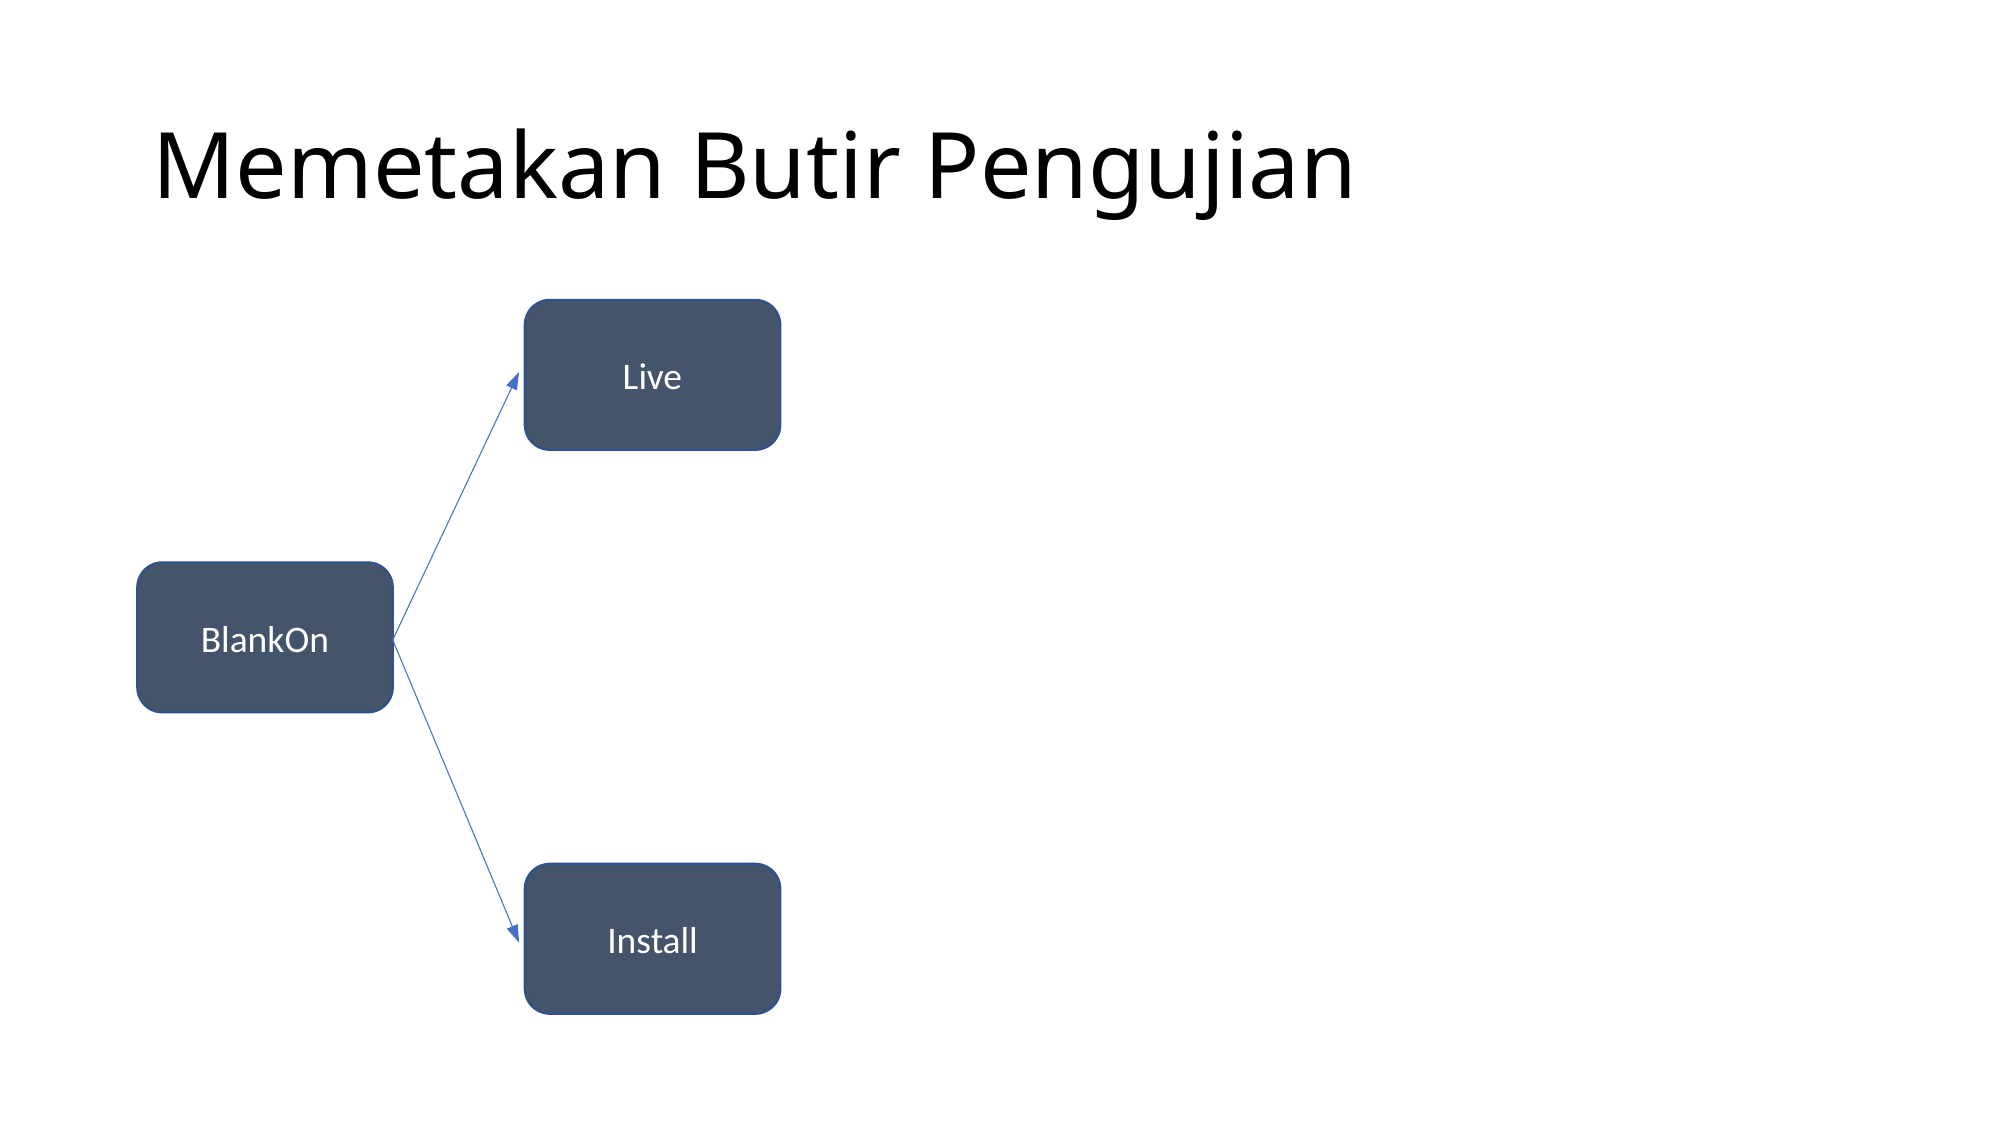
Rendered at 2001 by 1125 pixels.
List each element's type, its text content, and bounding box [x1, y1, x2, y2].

text_box BlankOn [137, 562, 393, 713]
text_box Live [524, 299, 781, 450]
text_box Install [524, 863, 781, 1014]
title Memetakan Butir Pengujian [137, 59, 1863, 278]
